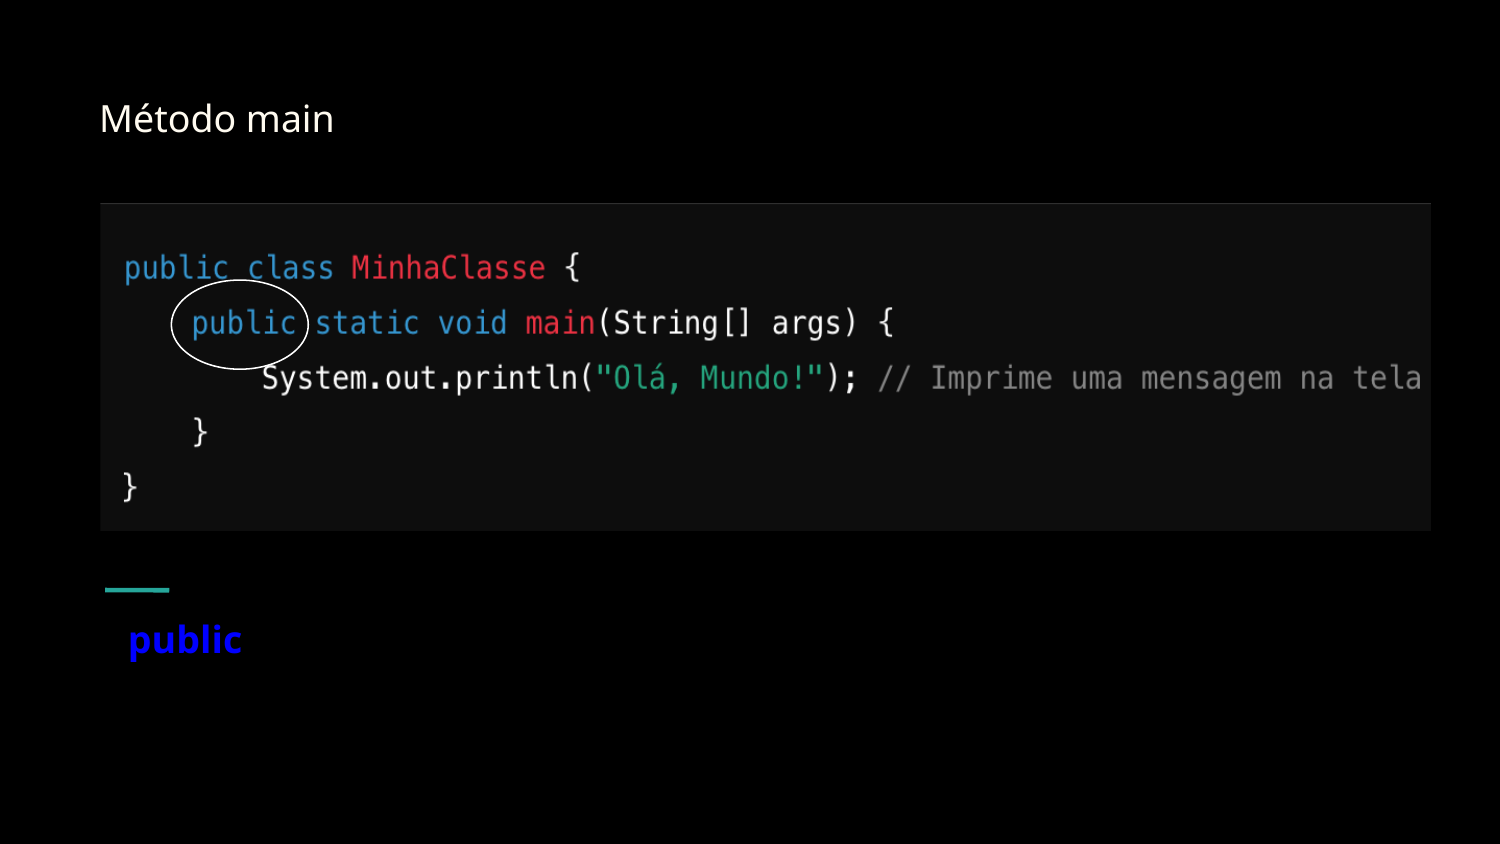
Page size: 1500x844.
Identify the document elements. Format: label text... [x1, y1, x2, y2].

title Método main [84, 40, 840, 156]
text_box public: Modificador de acesso que permite que o método seja acessível de qualquer lugar. [112, 601, 1410, 767]
picture [100, 203, 1431, 531]
